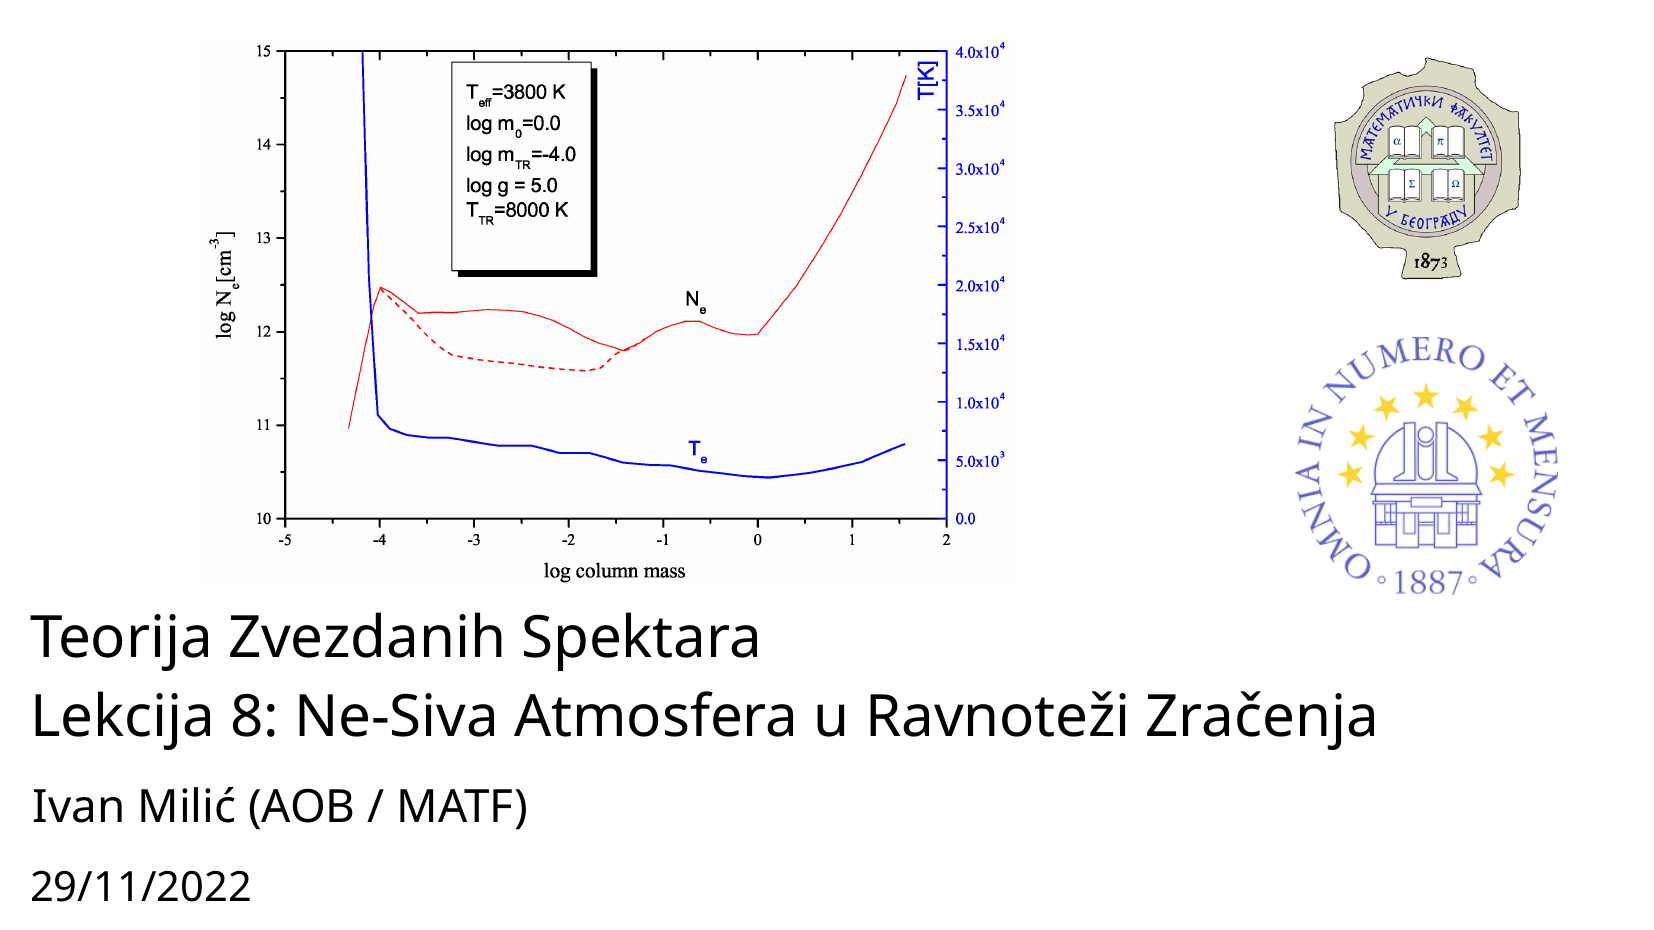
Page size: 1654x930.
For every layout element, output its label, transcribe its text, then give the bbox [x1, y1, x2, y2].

picture [1295, 337, 1558, 595]
picture [1237, 25, 1616, 310]
picture [202, 37, 1013, 588]
text_box Ivan Milić (AOB / MATF) [18, 765, 1331, 847]
text_box Teorija Zvezdanih Spektara Lekcija 8: Ne-Siva Atmosfera u Ravnoteži Zračenja [30, 583, 1595, 765]
subtitle 29/11/2022 [30, 847, 1530, 923]
